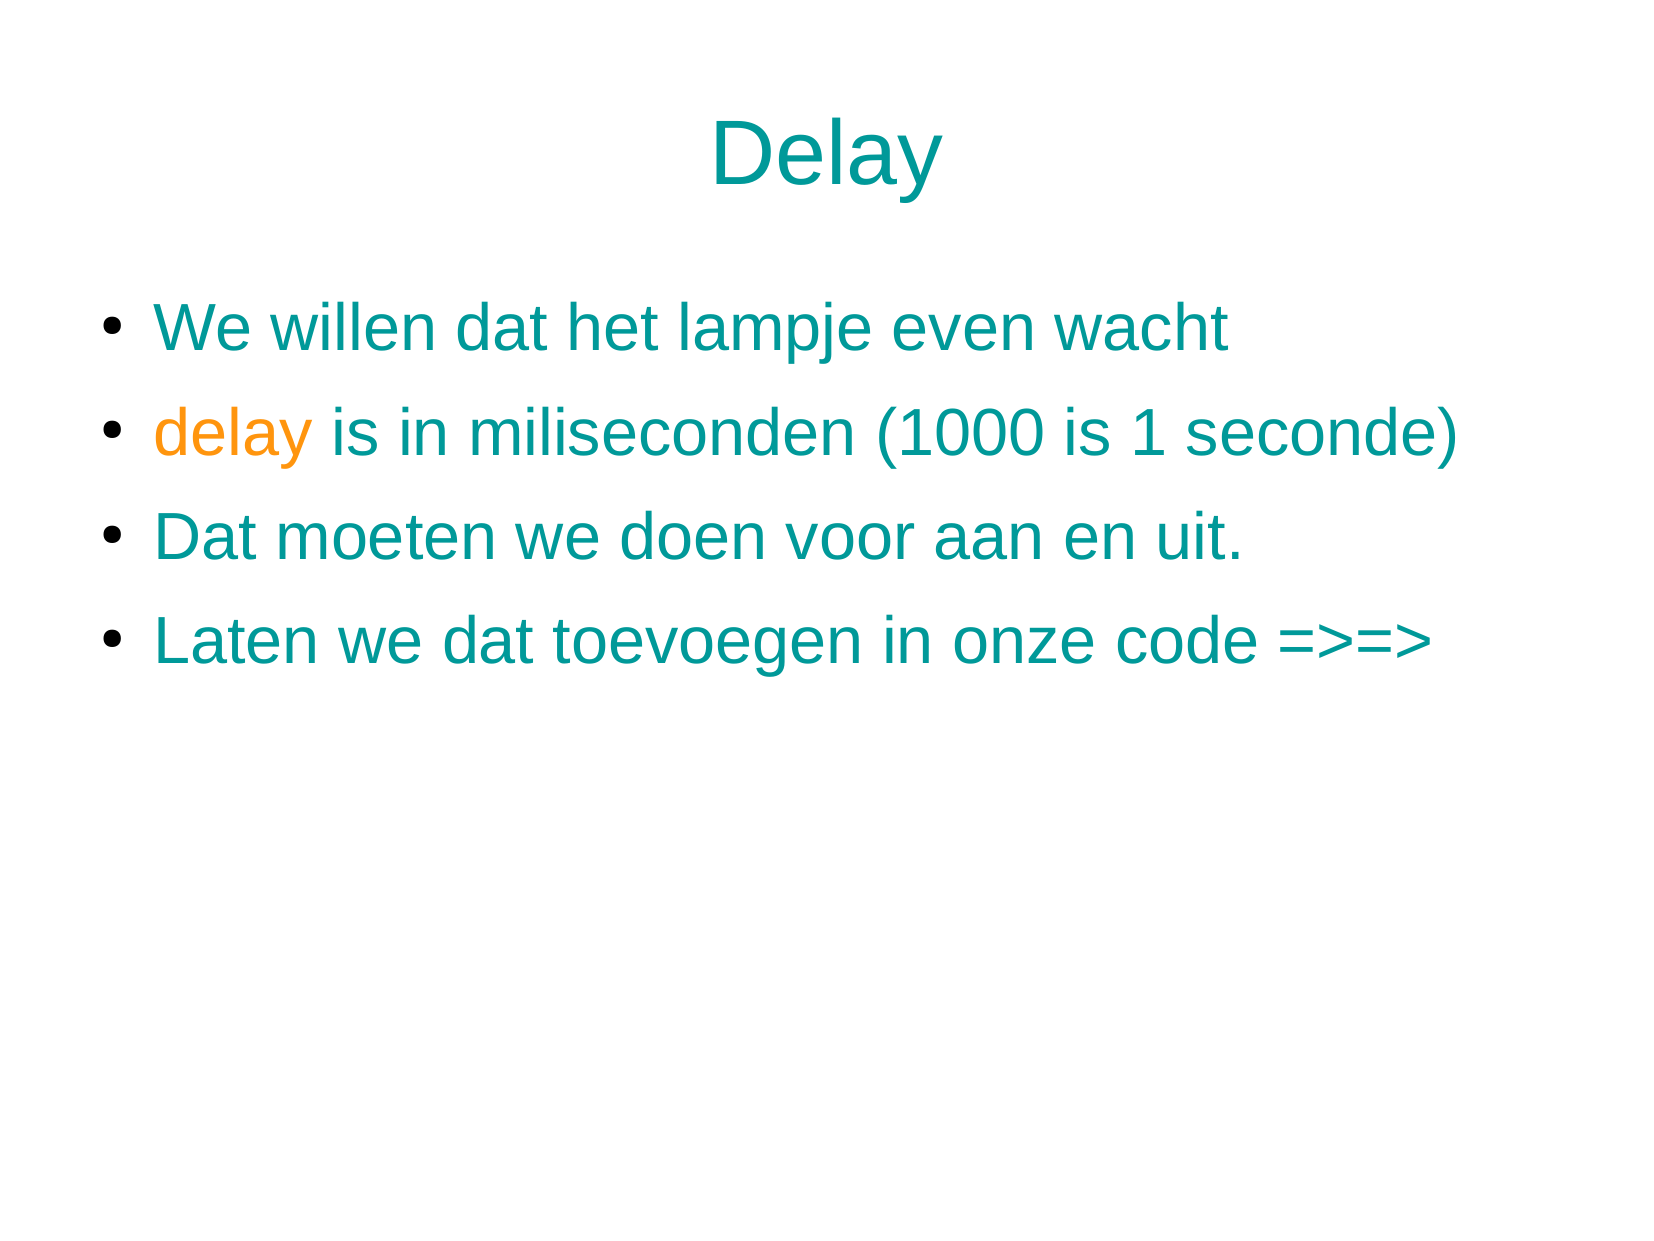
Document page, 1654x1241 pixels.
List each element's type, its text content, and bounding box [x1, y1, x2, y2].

title Delay [82, 49, 1571, 257]
list We willen dat het lampje even wacht delay is in miliseconden (1000 is 1 seconde) Dat moeten we doen voor aan en uit. Laten we dat toevoegen in onze code =>=> [82, 290, 1571, 1010]
